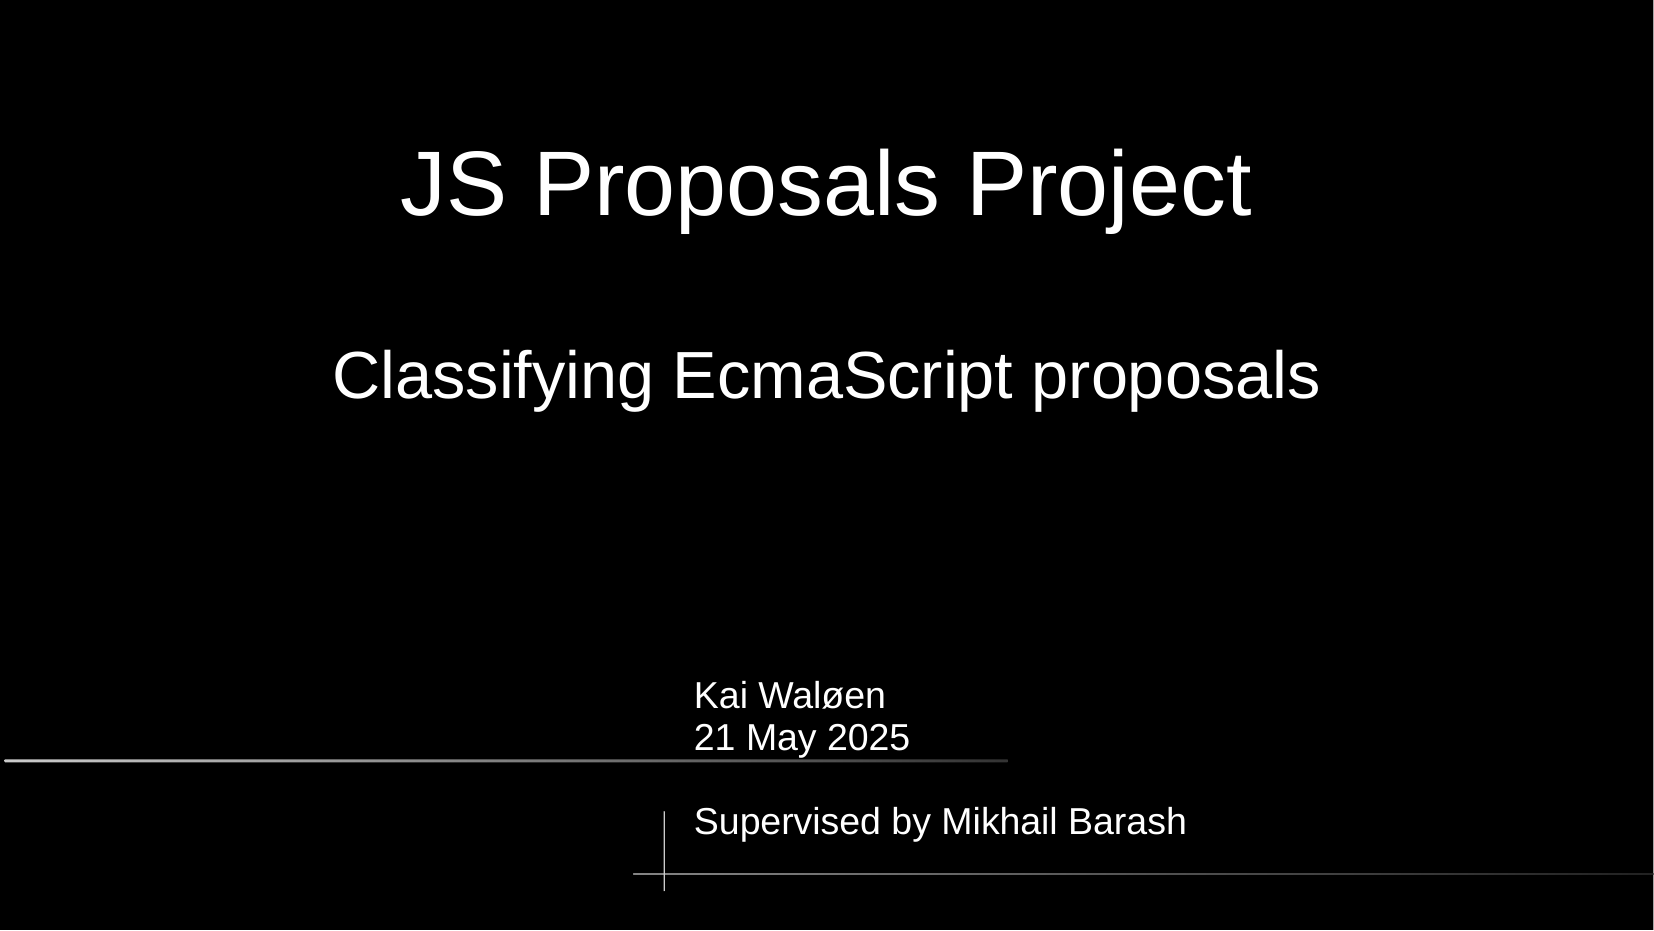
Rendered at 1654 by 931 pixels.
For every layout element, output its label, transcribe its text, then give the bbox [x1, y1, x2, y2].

title JS Proposals Project Classifying EcmaScript proposals [88, 132, 1565, 413]
text_box Kai Waløen 21 May 2025 Supervised by Mikhail Barash [679, 667, 1595, 875]
